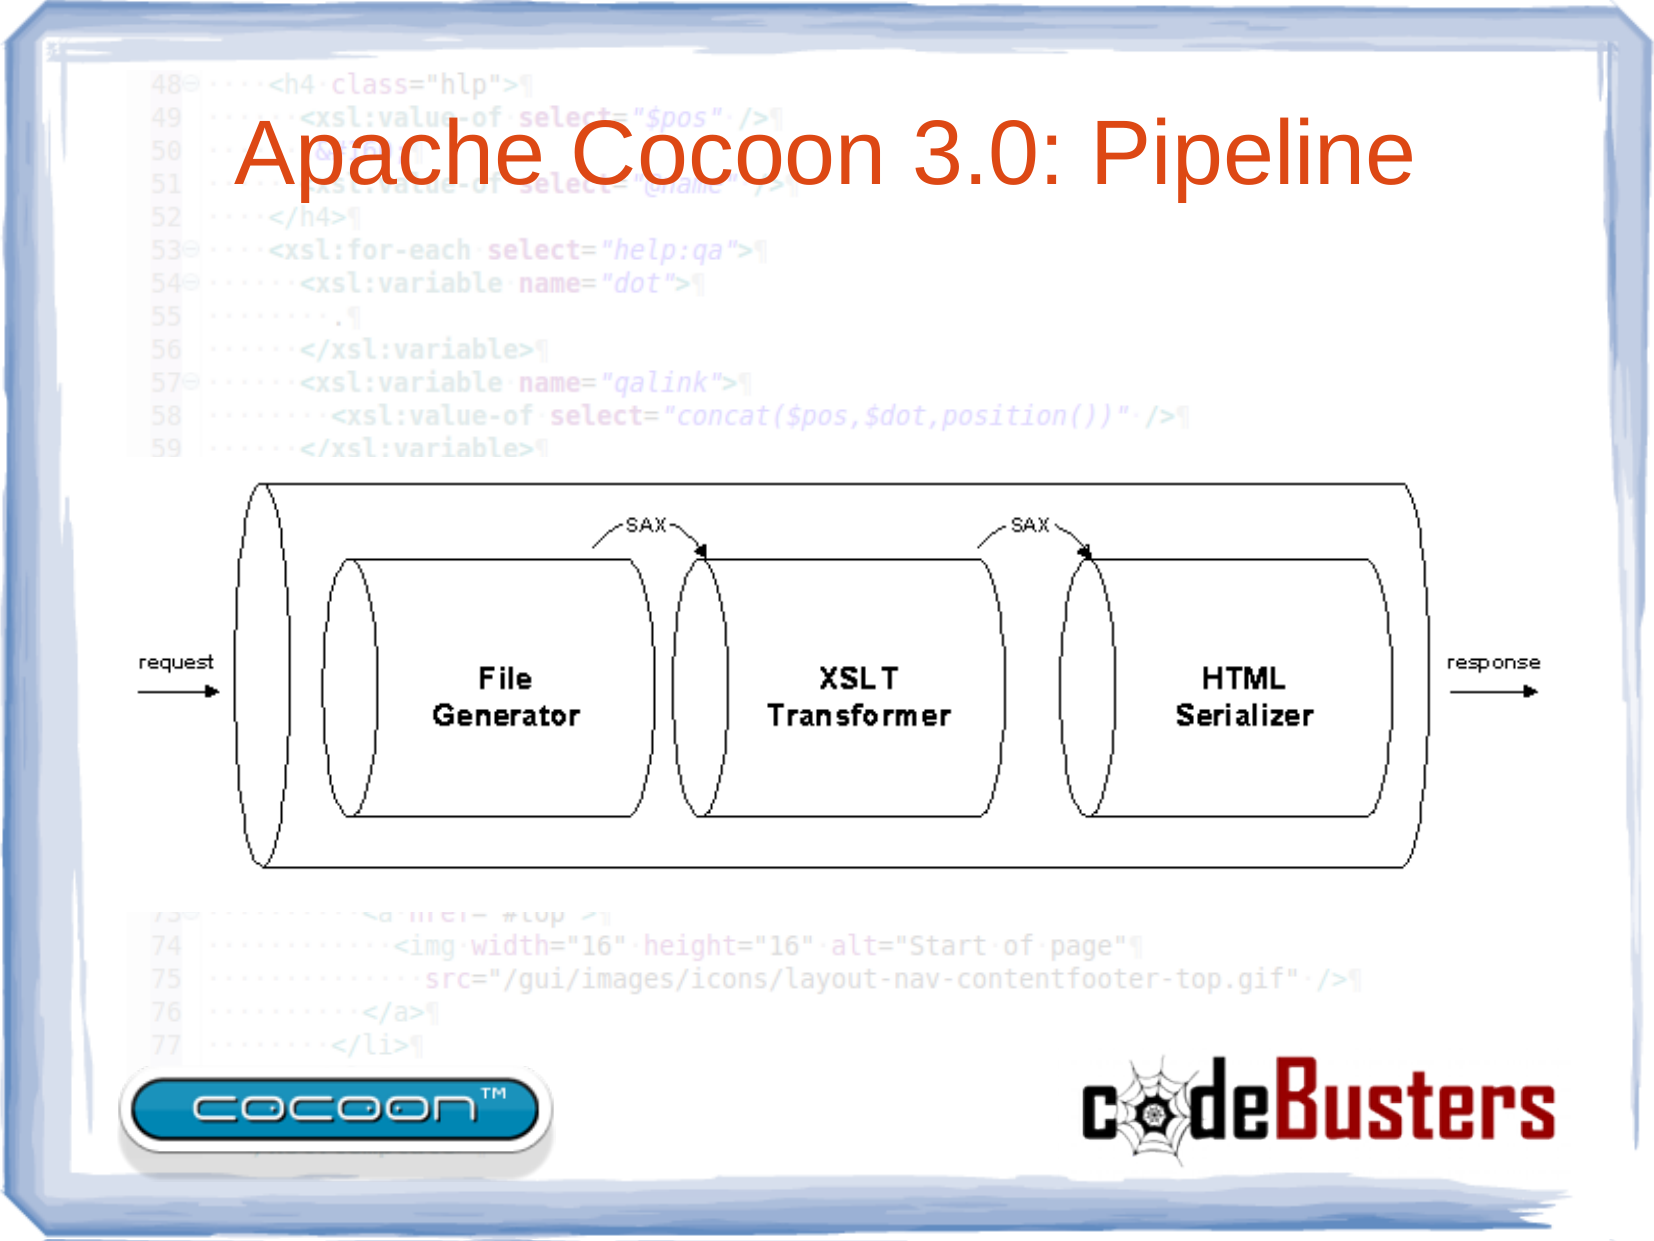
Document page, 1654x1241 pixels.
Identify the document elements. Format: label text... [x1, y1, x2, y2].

picture [0, 0, 1654, 1241]
title Apache Cocoon 3.0: Pipeline [82, 49, 1571, 257]
subtitle [118, 324, 1571, 1045]
